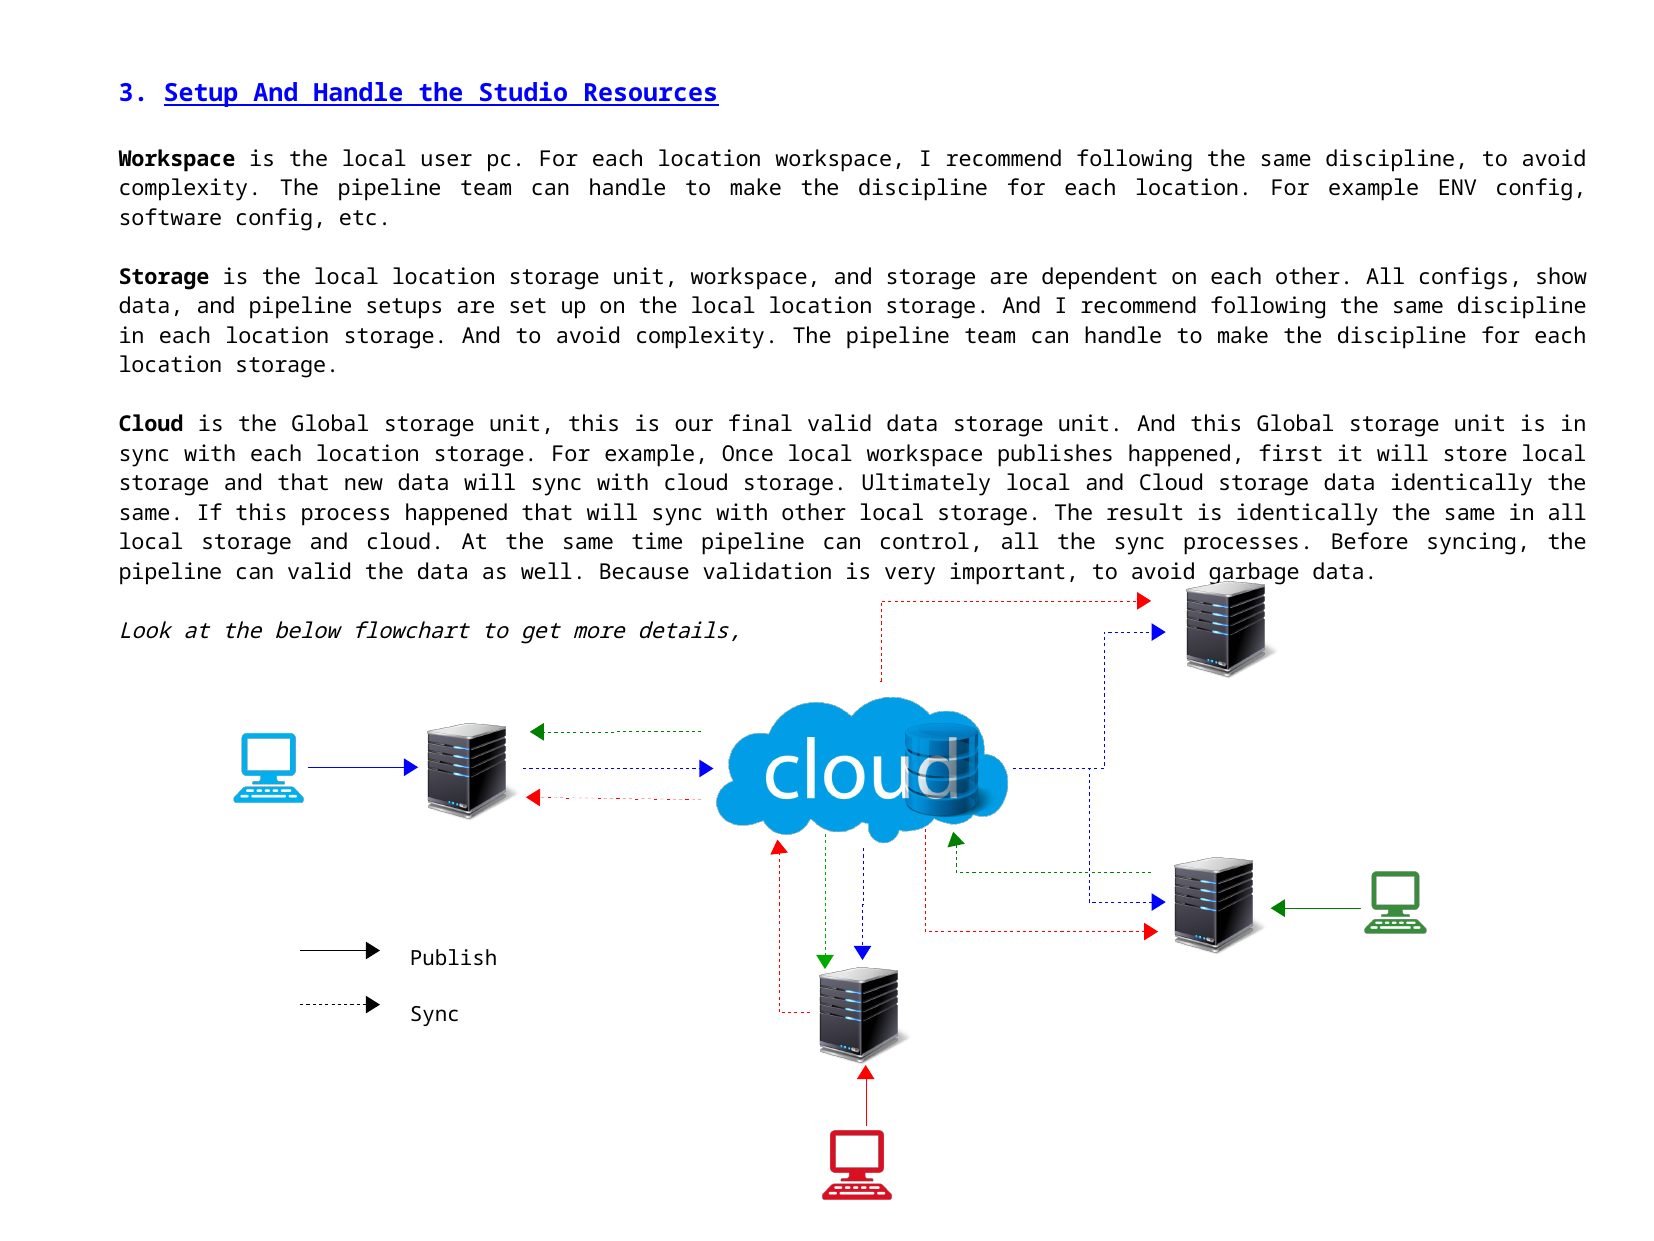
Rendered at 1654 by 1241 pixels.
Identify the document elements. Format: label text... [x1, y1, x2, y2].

text_box 3. Setup And Handle the Studio Resources Workspace is the local user pc. For each location workspace, I recommend following the same discipline, to avoid complexity. The pipeline team can handle to make the discipline for each location. For example ENV config, software config, etc. Storage is the local location storage unit, workspace, and storage are dependent on each other. All configs, show data, and pipeline setups are set up on the local location storage. And I recommend following the same discipline in each location storage. And to avoid complexity. The pipeline team can handle to make the discipline for each location storage. Cloud is the Global storage unit, this is our final valid data storage unit. And this Global storage unit is in sync with each location storage. For example, Once local workspace publishes happened, first it will store local storage and that new data will sync with cloud storage. Ultimately local and Cloud storage data identically the same. If this process happened that will sync with other local storage. The result is identically the same in all local storage and cloud. At the same time pipeline can control, all the sync processes. Before syncing, the pipeline can valid the data as well. Because validation is very important, to avoid garbage data. Look at the below flowchart to get more details, [103, 67, 1604, 616]
picture [1360, 867, 1430, 939]
picture [229, 728, 308, 809]
picture [1165, 849, 1271, 955]
picture [418, 715, 524, 821]
picture [817, 1125, 896, 1206]
picture [713, 688, 1013, 849]
picture [1177, 573, 1283, 679]
text_box Publish Sync [394, 935, 590, 1023]
picture [810, 959, 916, 1066]
